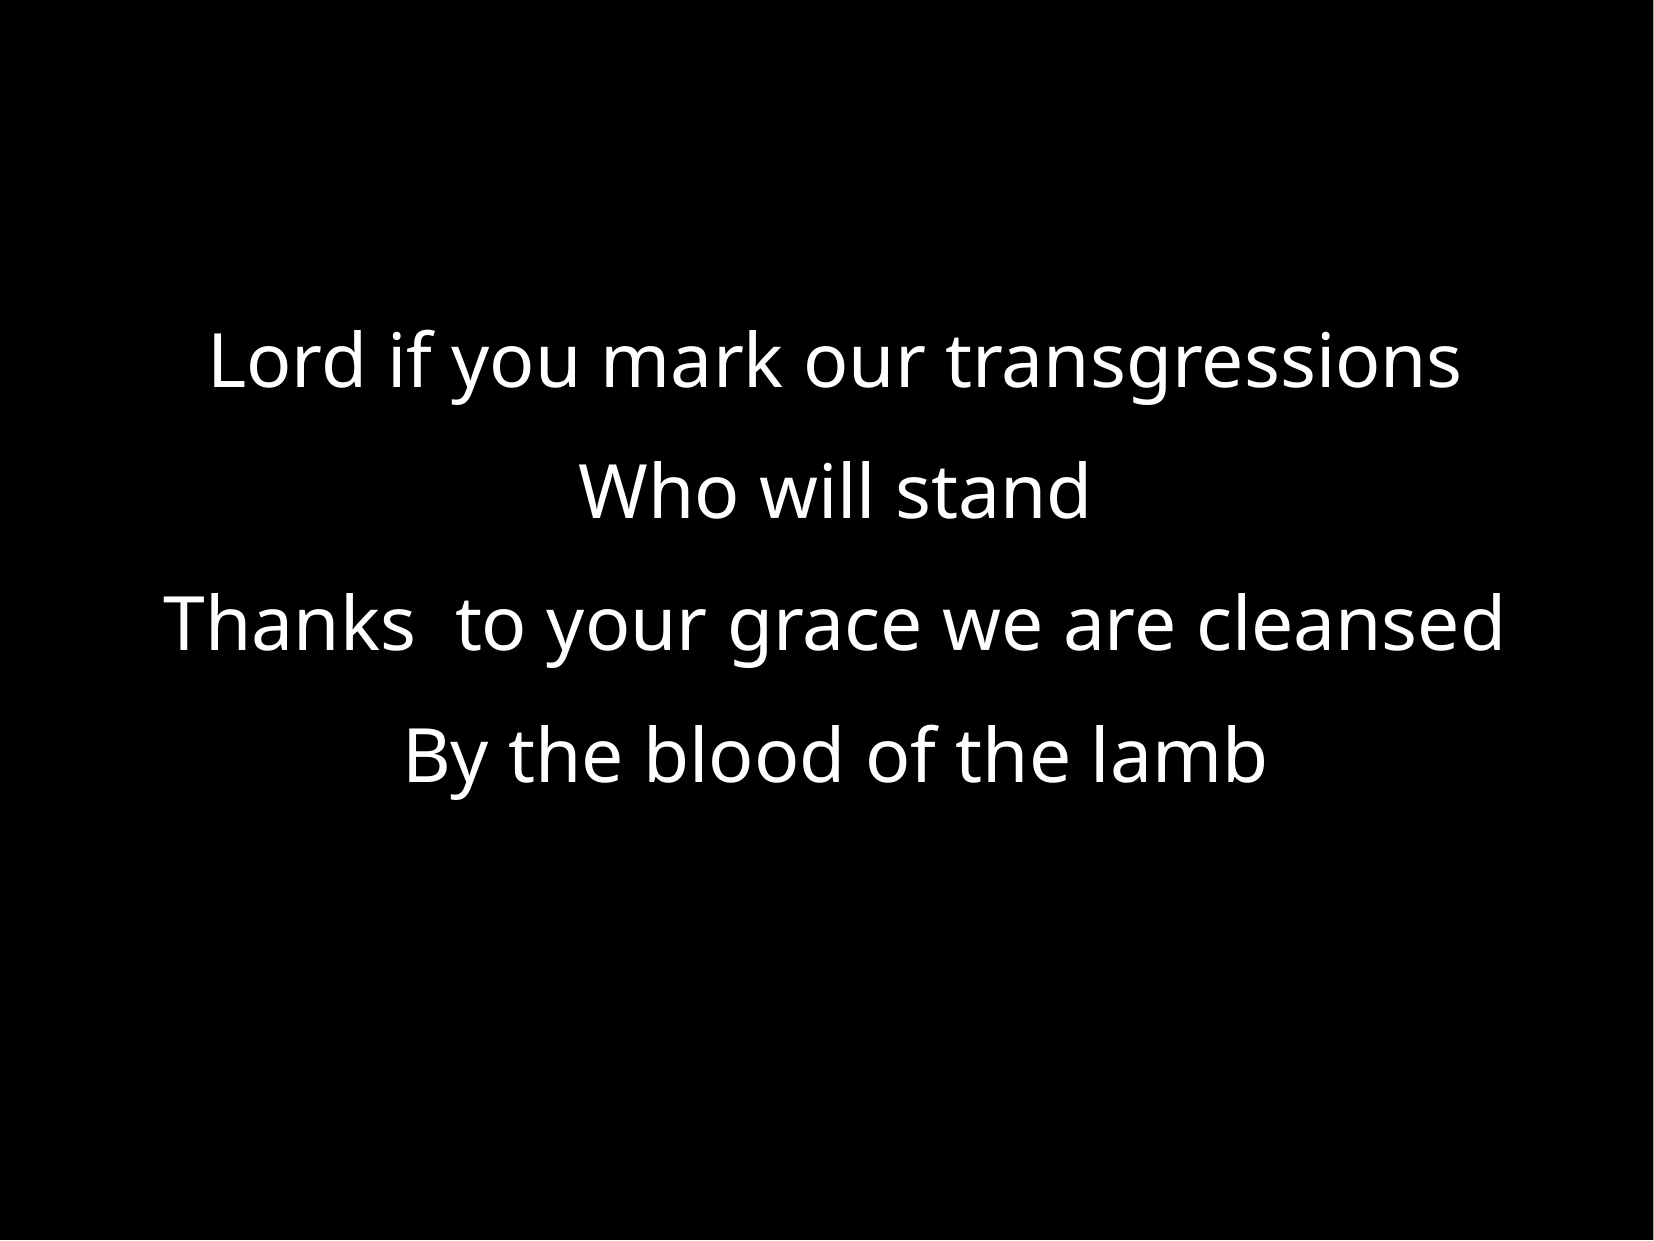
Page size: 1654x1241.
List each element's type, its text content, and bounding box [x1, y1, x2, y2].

list Lord if you mark our transgressions Who will stand Thanks to your grace we are cleansed By the blood of the lamb [0, 307, 1654, 1027]
